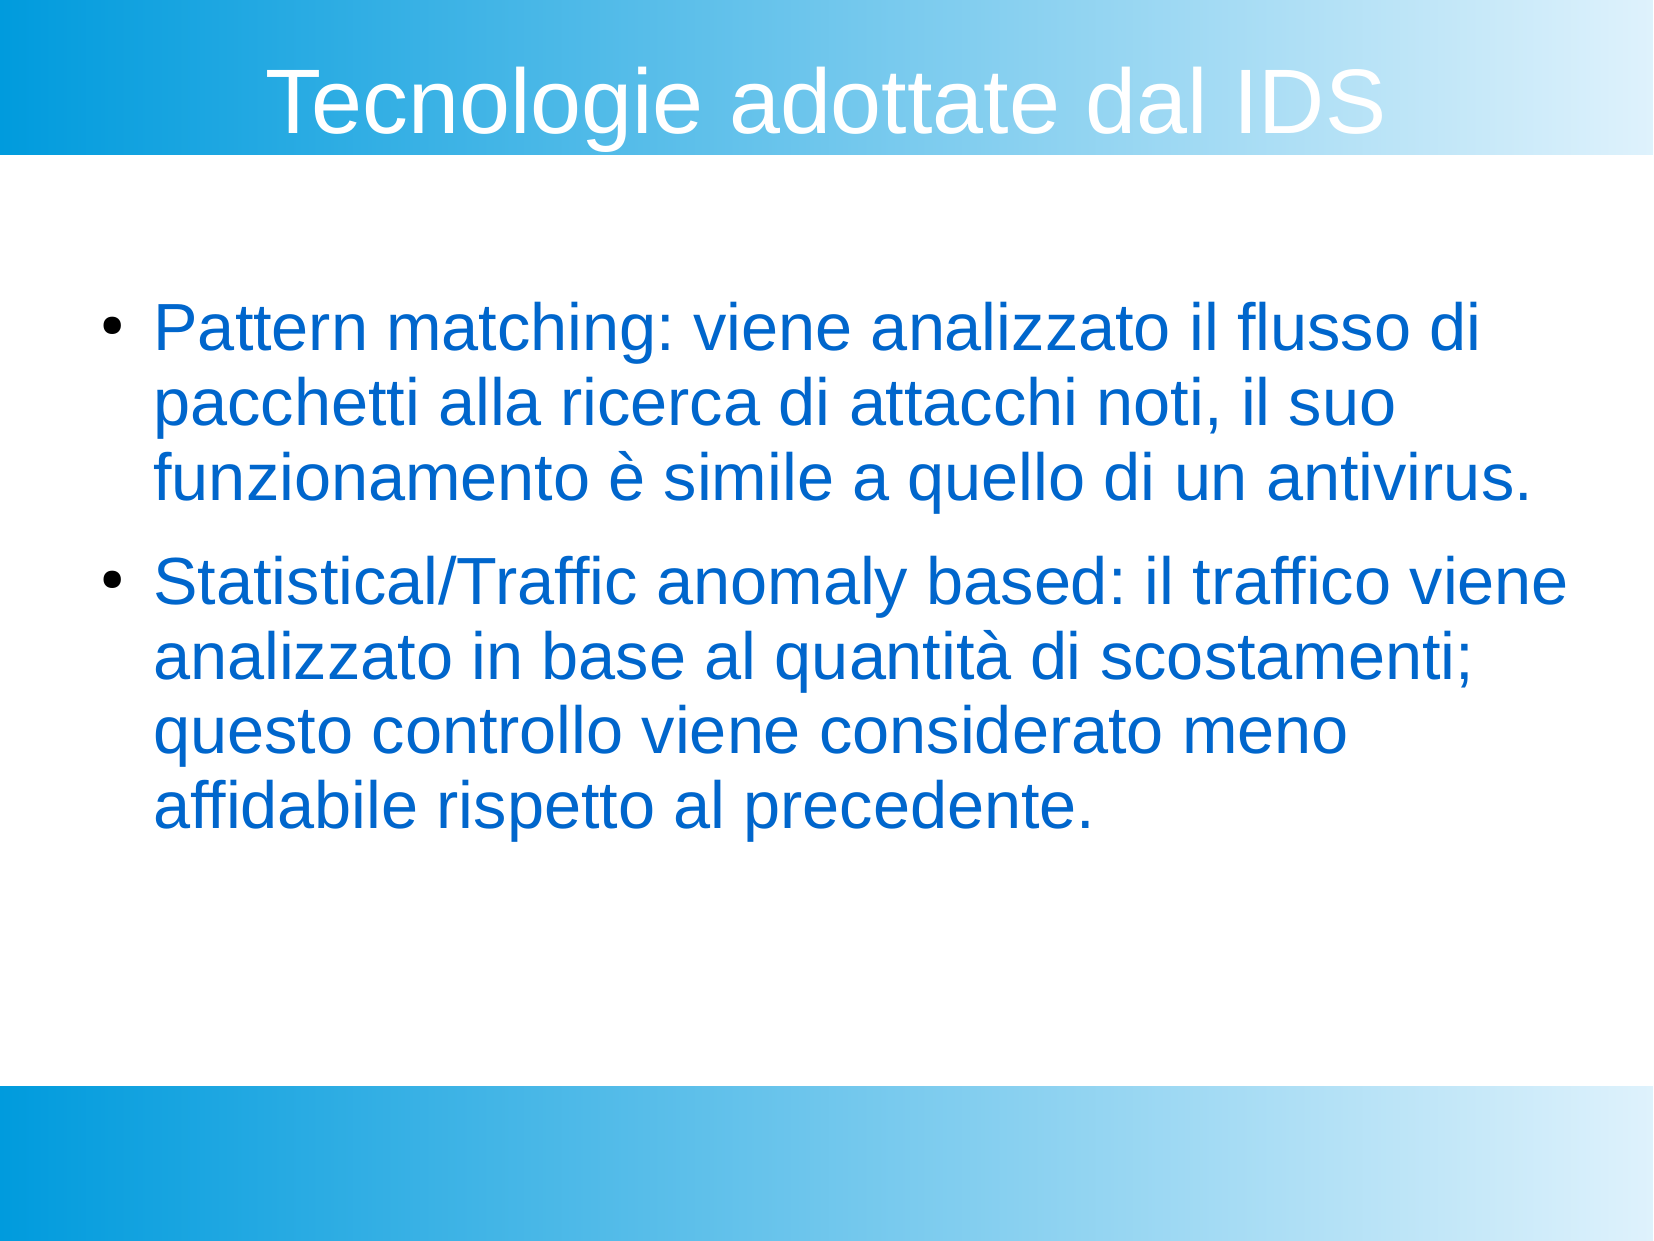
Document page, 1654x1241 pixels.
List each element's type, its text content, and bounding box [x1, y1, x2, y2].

list Pattern matching: viene analizzato il flusso di pacchetti alla ricerca di attacchi noti, il suo funzionamento è simile a quello di un antivirus. Statistical/Traffic anomaly based: il traffico viene analizzato in base al quantità di scostamenti; questo controllo viene considerato meno affidabile rispetto al precedente. [82, 290, 1571, 1010]
title Tecnologie adottate dal IDS [82, 49, 1571, 155]
